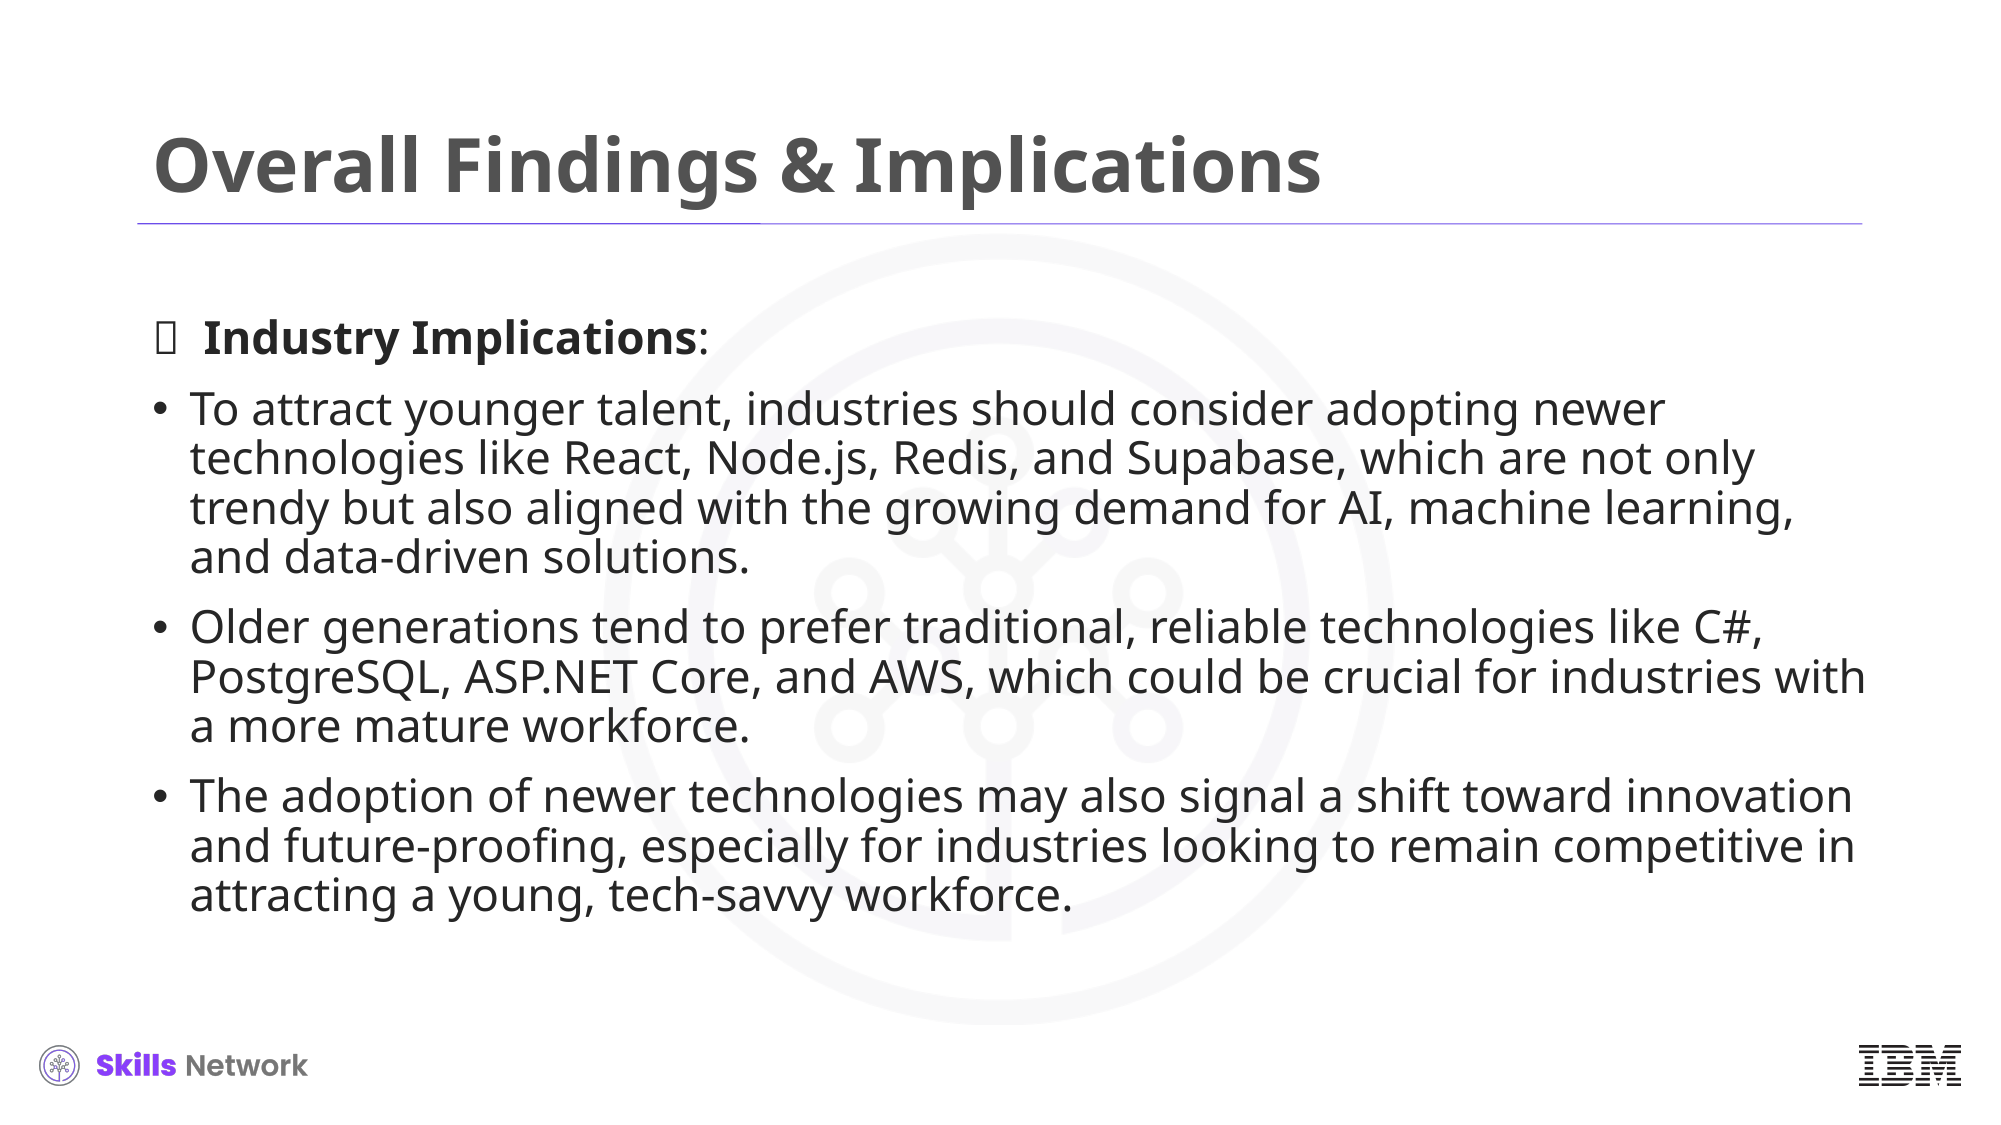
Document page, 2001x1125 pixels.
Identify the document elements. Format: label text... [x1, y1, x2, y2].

picture [1859, 1045, 1961, 1086]
picture [39, 1045, 308, 1086]
list 📌 Industry Implications: To attract younger talent, industries should consider adopting newer technologies like React, Node.js, Redis, and Supabase, which are not only trendy but also aligned with the growing demand for AI, machine learning, and data-driven solutions. Older generations tend to prefer traditional, reliable technologies like C#, PostgreSQL, ASP.NET Core, and AWS, which could be crucial for industries with a more mature workforce. The adoption of newer technologies may also signal a shift toward innovation and future-proofing, especially for industries looking to remain competitive in attracting a young, tech-savvy workforce. [137, 242, 1901, 998]
title Overall Findings & Implications [137, 59, 1863, 242]
